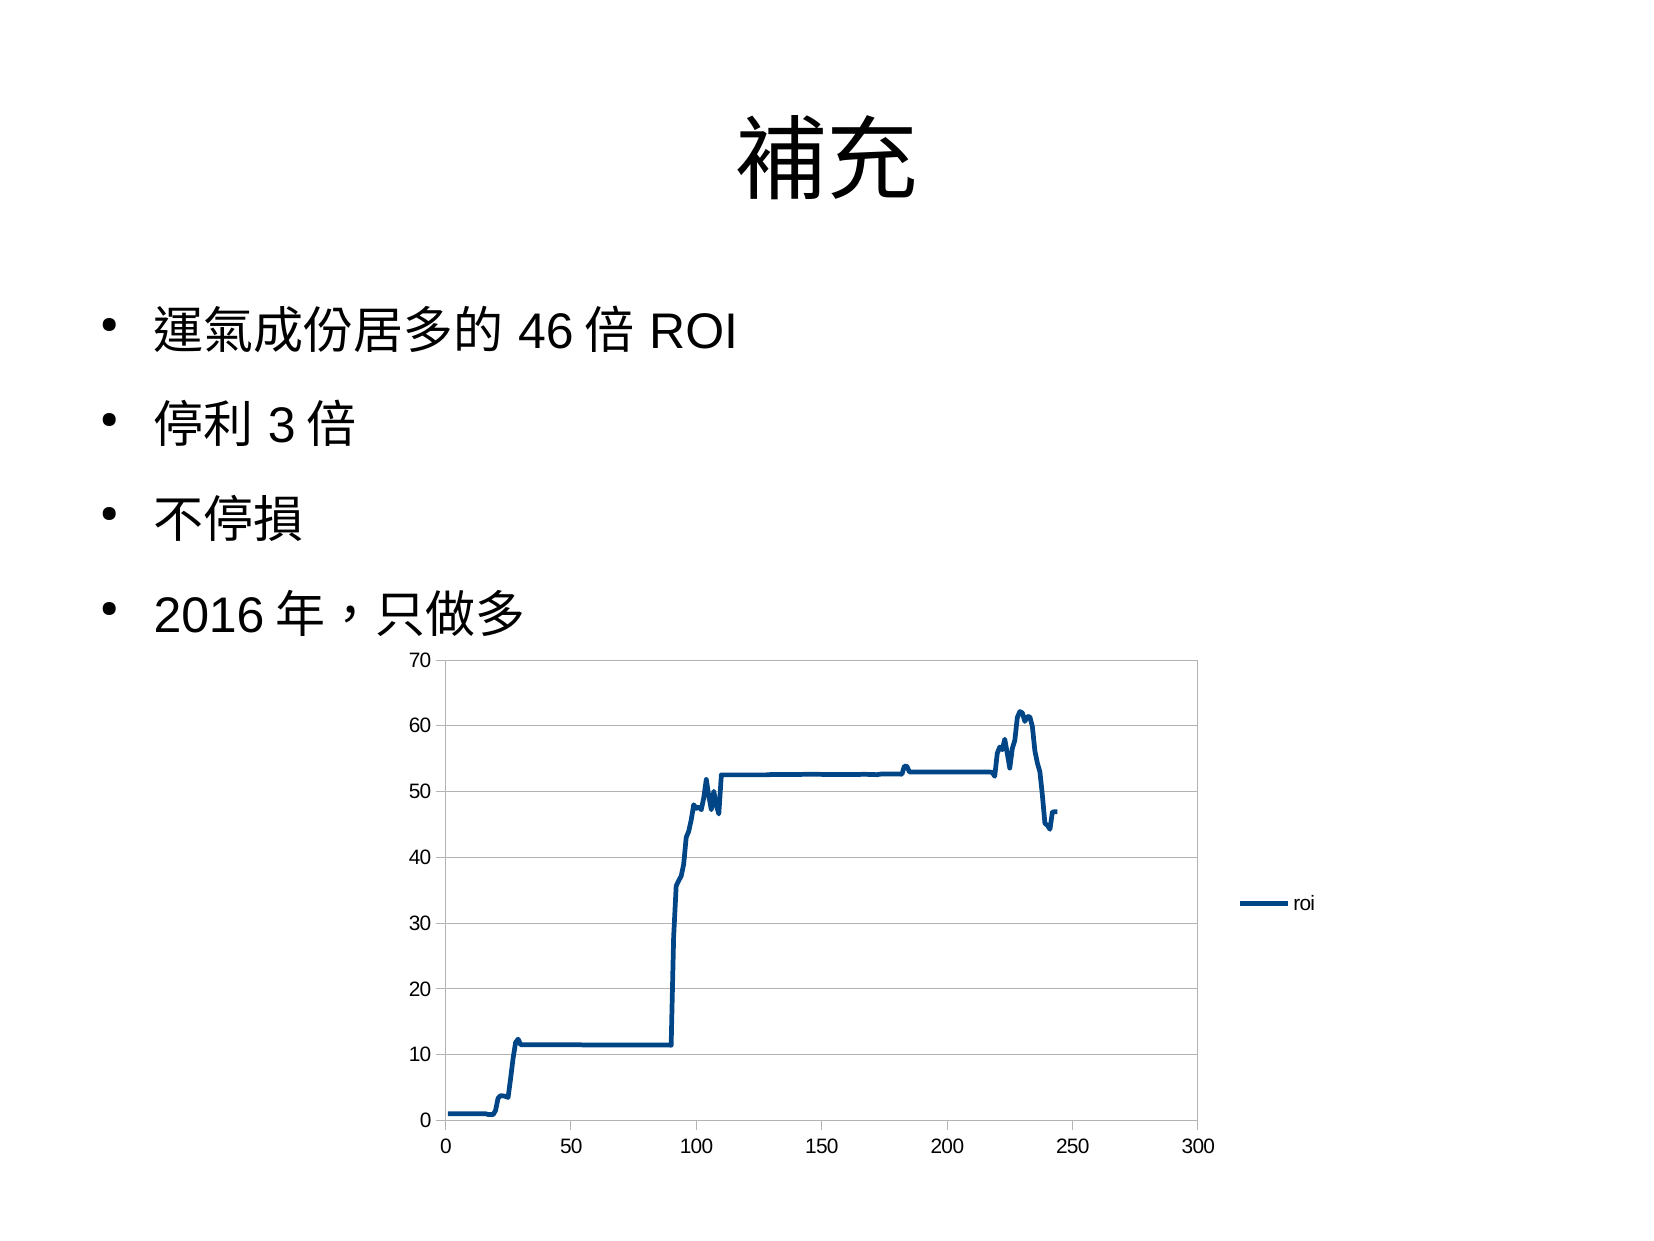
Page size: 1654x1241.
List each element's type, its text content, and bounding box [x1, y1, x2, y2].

chart [389, 637, 1335, 1170]
list 運氣成份居多的46倍ROI 停利3倍 不停損 2016年，只做多 [82, 290, 1571, 1010]
title 補充 [82, 49, 1571, 257]
